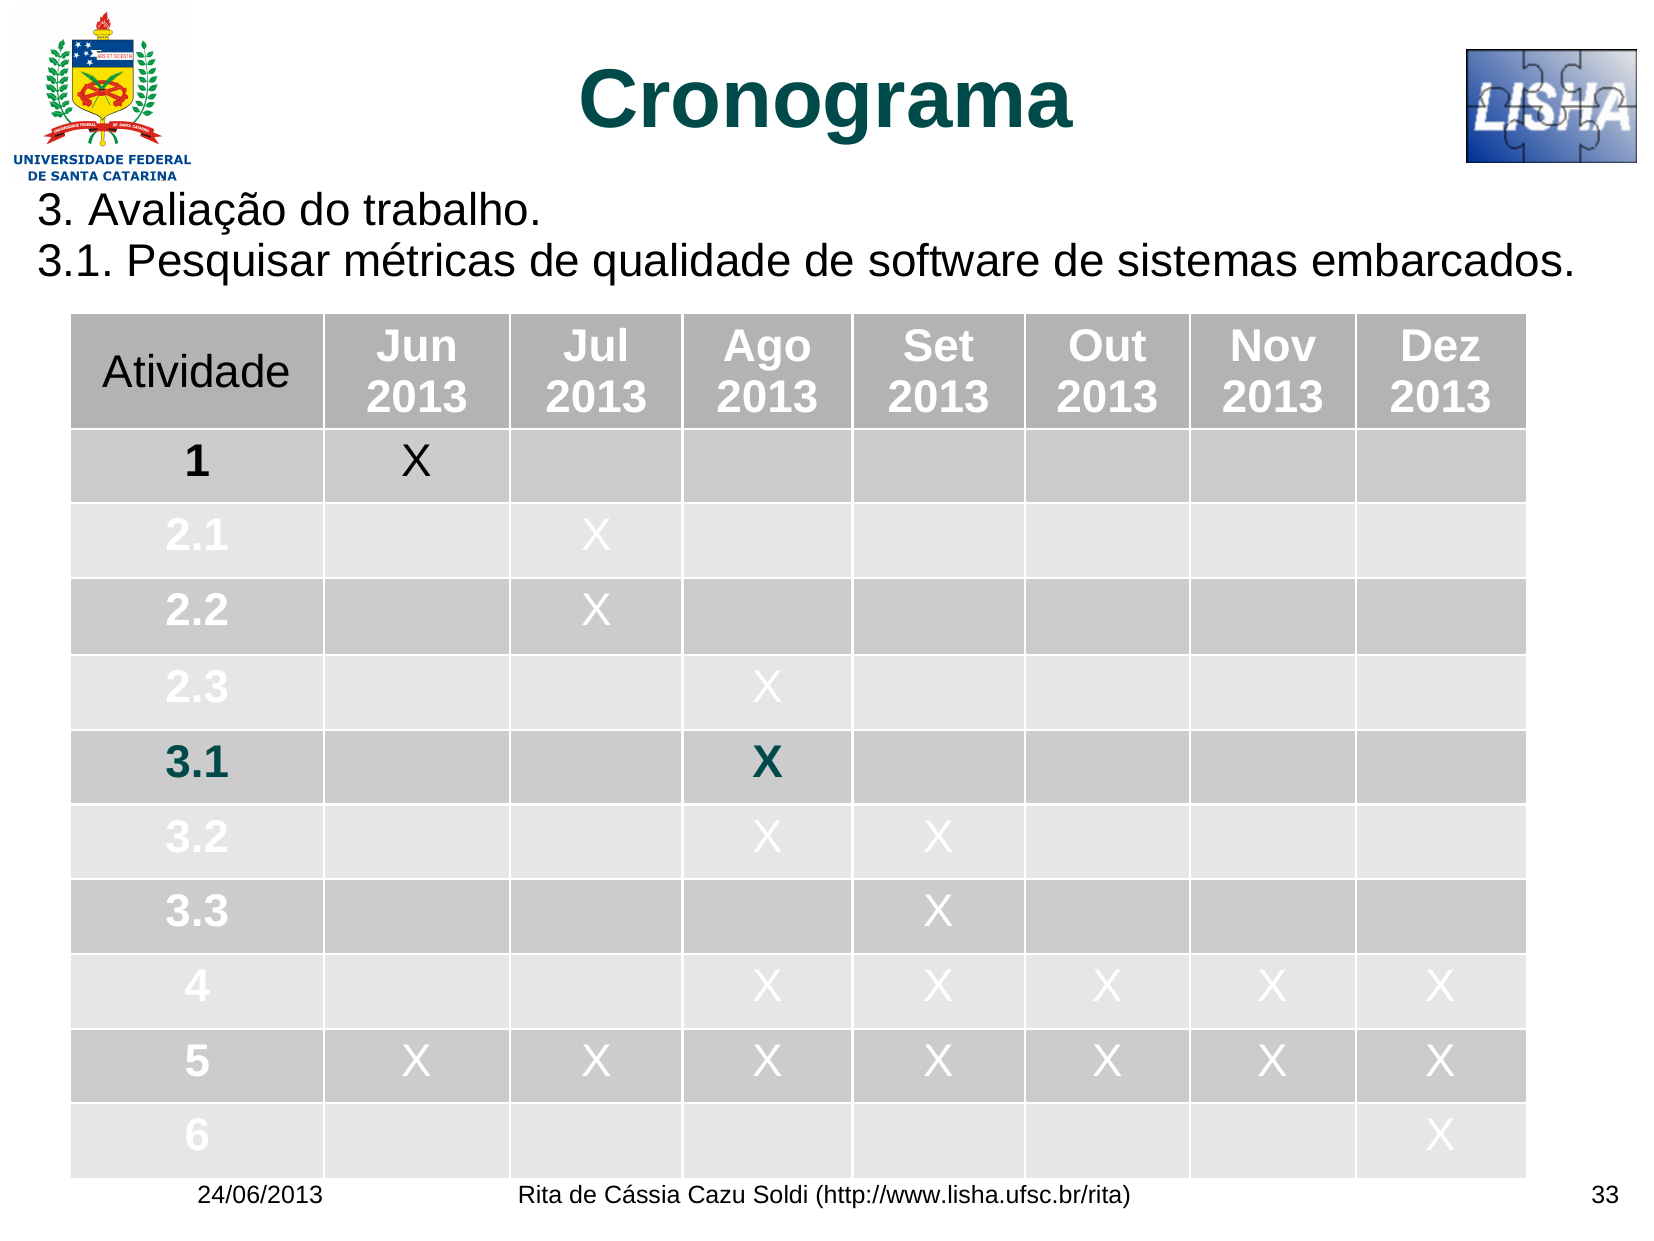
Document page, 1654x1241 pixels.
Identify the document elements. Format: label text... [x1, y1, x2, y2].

table_cell [511, 955, 681, 1028]
table_cell [1357, 430, 1526, 502]
table_cell 2.3 [71, 656, 323, 729]
table_cell [684, 579, 851, 654]
table_cell [325, 731, 509, 803]
picture [13, 6, 191, 181]
table_cell [511, 731, 681, 803]
table_cell [511, 656, 681, 729]
table_cell X [1026, 1030, 1189, 1102]
table_cell [511, 880, 681, 953]
table_cell [325, 880, 509, 953]
table_header Nov 2013 [1191, 314, 1355, 428]
table_cell [854, 579, 1024, 654]
table_cell X [854, 806, 1024, 878]
table_cell X [1357, 1030, 1526, 1102]
title Cronograma [190, 27, 1461, 183]
table_cell [1026, 880, 1189, 953]
table_cell [1191, 731, 1355, 803]
table_cell X [325, 430, 509, 502]
table_cell [1357, 806, 1526, 878]
table_cell X [684, 806, 851, 878]
table_cell [854, 1104, 1024, 1178]
table_cell X [684, 1030, 851, 1102]
table_cell [1026, 731, 1189, 803]
table_cell X [325, 1030, 509, 1102]
table_cell 3.2 [71, 806, 323, 878]
table_cell 5 [71, 1030, 323, 1102]
table_cell [1357, 731, 1526, 803]
table_cell [684, 1104, 851, 1178]
table_cell X [511, 579, 681, 654]
table_header Atividade [71, 314, 323, 428]
table_cell 3.3 [71, 880, 323, 953]
table_cell [325, 1104, 509, 1178]
table_cell [1357, 656, 1526, 729]
table_cell [684, 504, 851, 577]
table_cell 2.2 [71, 579, 323, 654]
table_cell X [1026, 955, 1189, 1028]
table_cell [1191, 579, 1355, 654]
table_header Set 2013 [854, 314, 1024, 428]
table_cell 6 [71, 1104, 323, 1178]
table_cell X [1357, 955, 1526, 1028]
table_cell [511, 1104, 681, 1178]
table_cell [684, 880, 851, 953]
table_cell X [684, 731, 851, 803]
table_cell 1 [71, 430, 323, 502]
table_cell [1191, 880, 1355, 953]
table_cell [854, 430, 1024, 502]
table_cell [1191, 1104, 1355, 1178]
table_header Out 2013 [1026, 314, 1189, 428]
table_cell [854, 504, 1024, 577]
table_cell [1357, 579, 1526, 654]
table_header Ago 2013 [684, 314, 851, 428]
table_cell X [684, 955, 851, 1028]
table_header Dez 2013 [1357, 314, 1526, 428]
table_cell X [684, 656, 851, 729]
table_cell X [854, 880, 1024, 953]
table_cell [1191, 430, 1355, 502]
table_cell [1026, 579, 1189, 654]
table_header Jul 2013 [511, 314, 681, 428]
table_cell 3.1 [71, 731, 323, 803]
picture [1466, 49, 1637, 163]
table_cell [1026, 806, 1189, 878]
list 3. Avaliação do trabalho. 3.1. Pesquisar métricas de qualidade de software de sistemas embarcados. [37, 183, 1613, 298]
table_cell [511, 806, 681, 878]
table_cell [325, 579, 509, 654]
table_cell [1026, 504, 1189, 577]
table_cell 2.1 [71, 504, 323, 577]
table_cell [854, 731, 1024, 803]
table_cell [325, 504, 509, 577]
table_cell [684, 430, 851, 502]
table_cell [1191, 504, 1355, 577]
table_cell X [854, 1030, 1024, 1102]
table_cell X [854, 955, 1024, 1028]
table_cell [325, 656, 509, 729]
table_cell [1357, 880, 1526, 953]
table_cell [1026, 430, 1189, 502]
table_cell [854, 656, 1024, 729]
table_cell X [1191, 1030, 1355, 1102]
table_cell [1191, 806, 1355, 878]
table_cell [1026, 1104, 1189, 1178]
table_cell [1026, 656, 1189, 729]
table_cell [1357, 504, 1526, 577]
table_cell X [1191, 955, 1355, 1028]
table_cell [325, 806, 509, 878]
table_header Jun 2013 [325, 314, 509, 428]
table_cell 4 [71, 955, 323, 1028]
table_cell [1191, 656, 1355, 729]
table_cell X [511, 1030, 681, 1102]
table_cell X [1357, 1104, 1526, 1178]
table_cell [511, 430, 681, 502]
table_cell X [511, 504, 681, 577]
table_cell [325, 955, 509, 1028]
